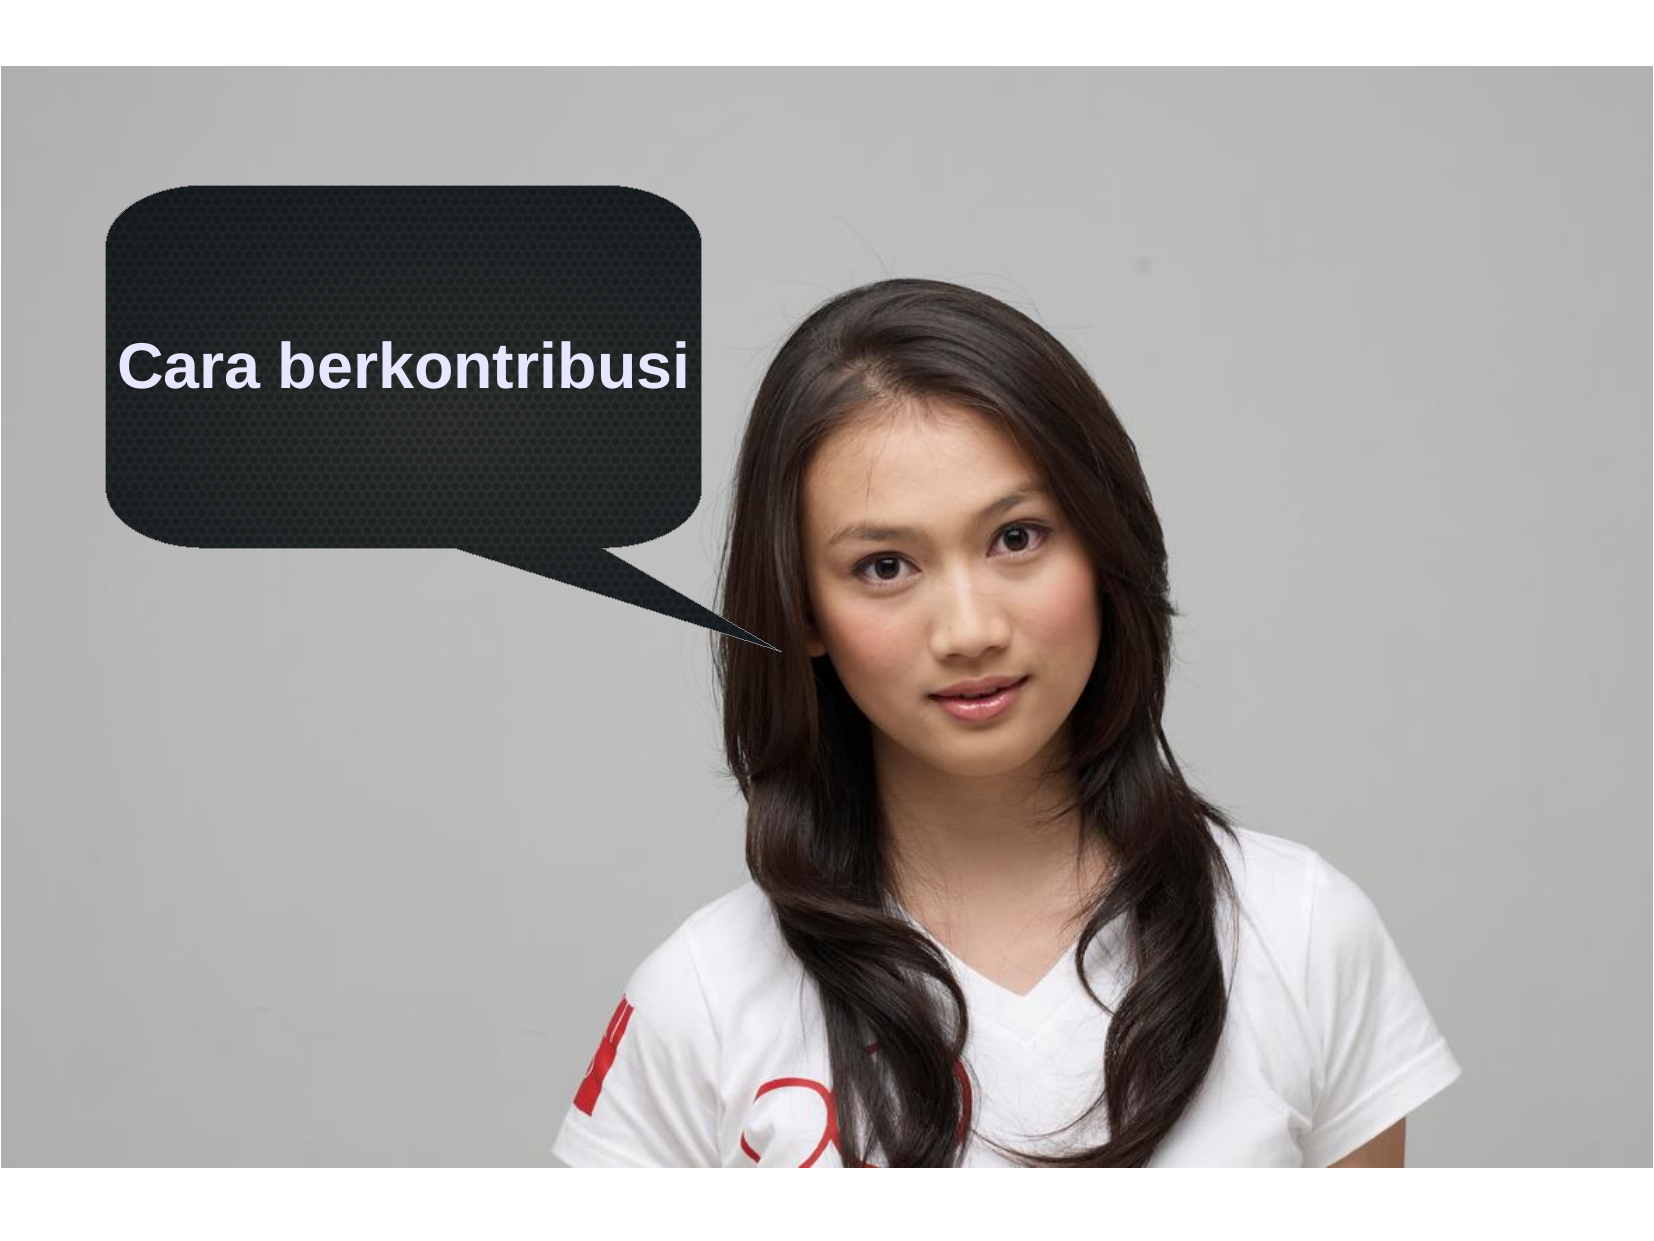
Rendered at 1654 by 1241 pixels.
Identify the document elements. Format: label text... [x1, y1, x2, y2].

picture [1, 66, 1653, 1168]
text_box Cara berkontribusi [105, 185, 782, 652]
